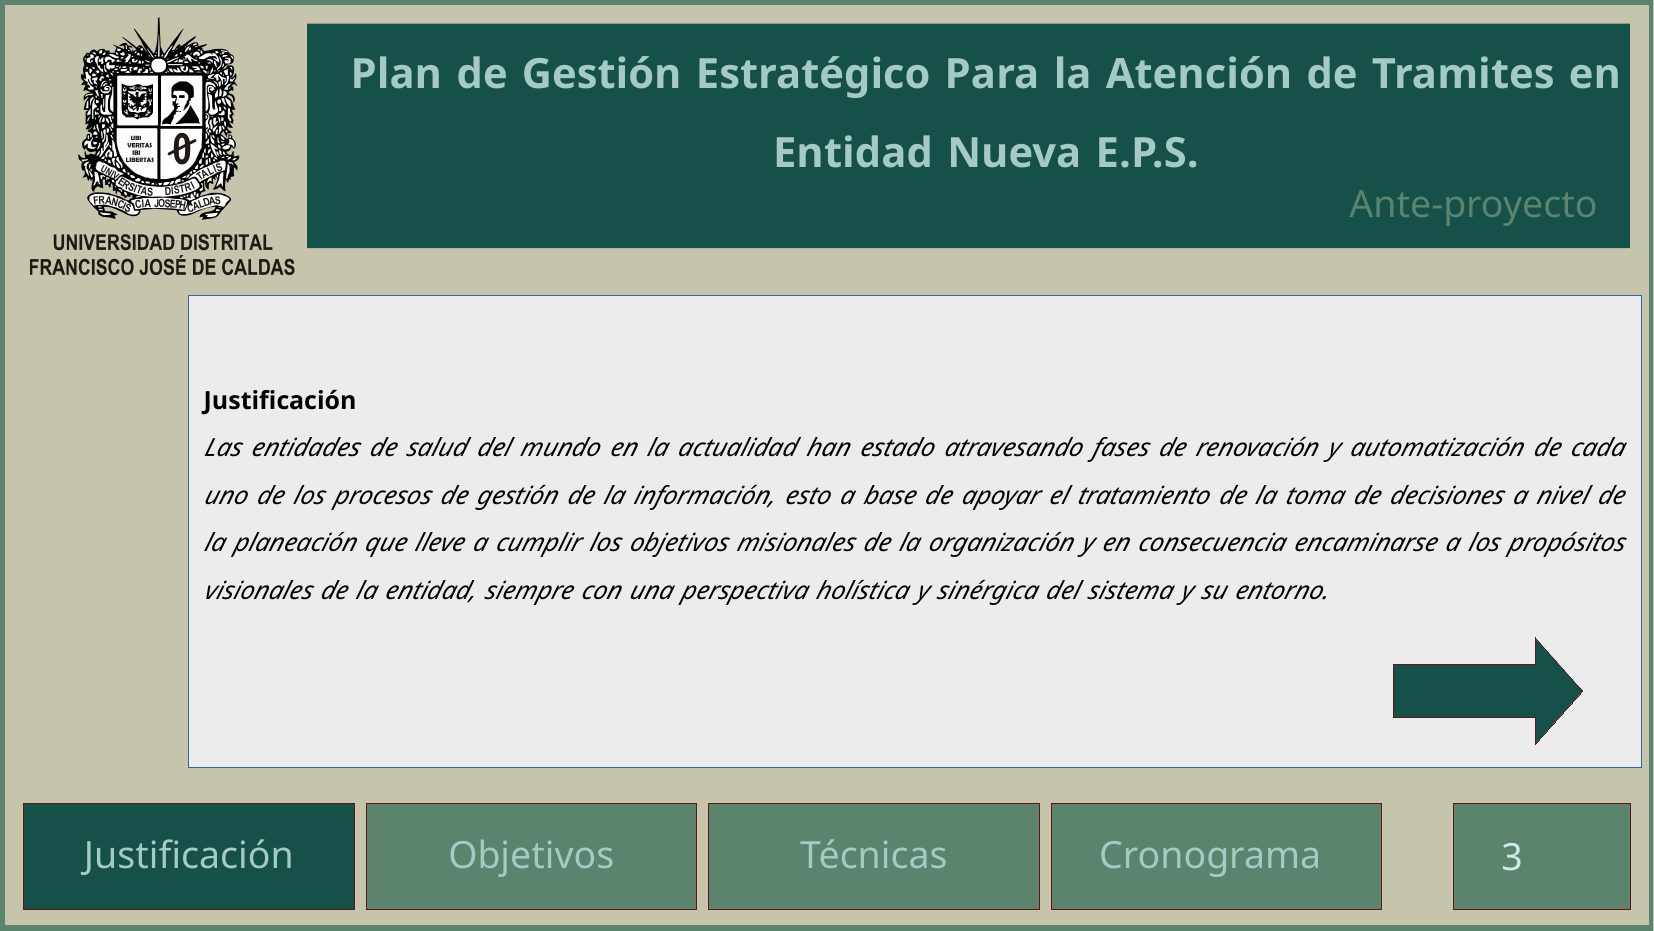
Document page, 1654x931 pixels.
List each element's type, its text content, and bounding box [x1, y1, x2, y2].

text_box Justificación [23, 803, 355, 910]
text_box Plan de Gestión Estratégico Para la Atención de Tramites en Entidad Nueva E.P.S. [318, 27, 1654, 201]
text_box Justificación Las entidades de salud del mundo en la actualidad han estado atravesando fases de renovación y automatización de cada uno de los procesos de gestión de la información, esto a base de apoyar el tratamiento de la toma de decisiones a nivel de la planeación que lleve a cumplir los objetivos misionales de la organización y en consecuencia encaminarse a los propósitos visionales de la entidad, siempre con una perspectiva holística y sinérgica del sistema y su entorno. [188, 295, 1642, 768]
text_box [1393, 637, 1583, 745]
text_box <número> [1393, 814, 1631, 901]
text_box [0, 0, 1654, 931]
text_box Ante-proyecto [1334, 162, 1642, 249]
text_box Técnicas [708, 803, 1040, 910]
picture [12, 0, 308, 296]
text_box Cronograma [1051, 803, 1382, 910]
text_box Objetivos [366, 803, 697, 910]
